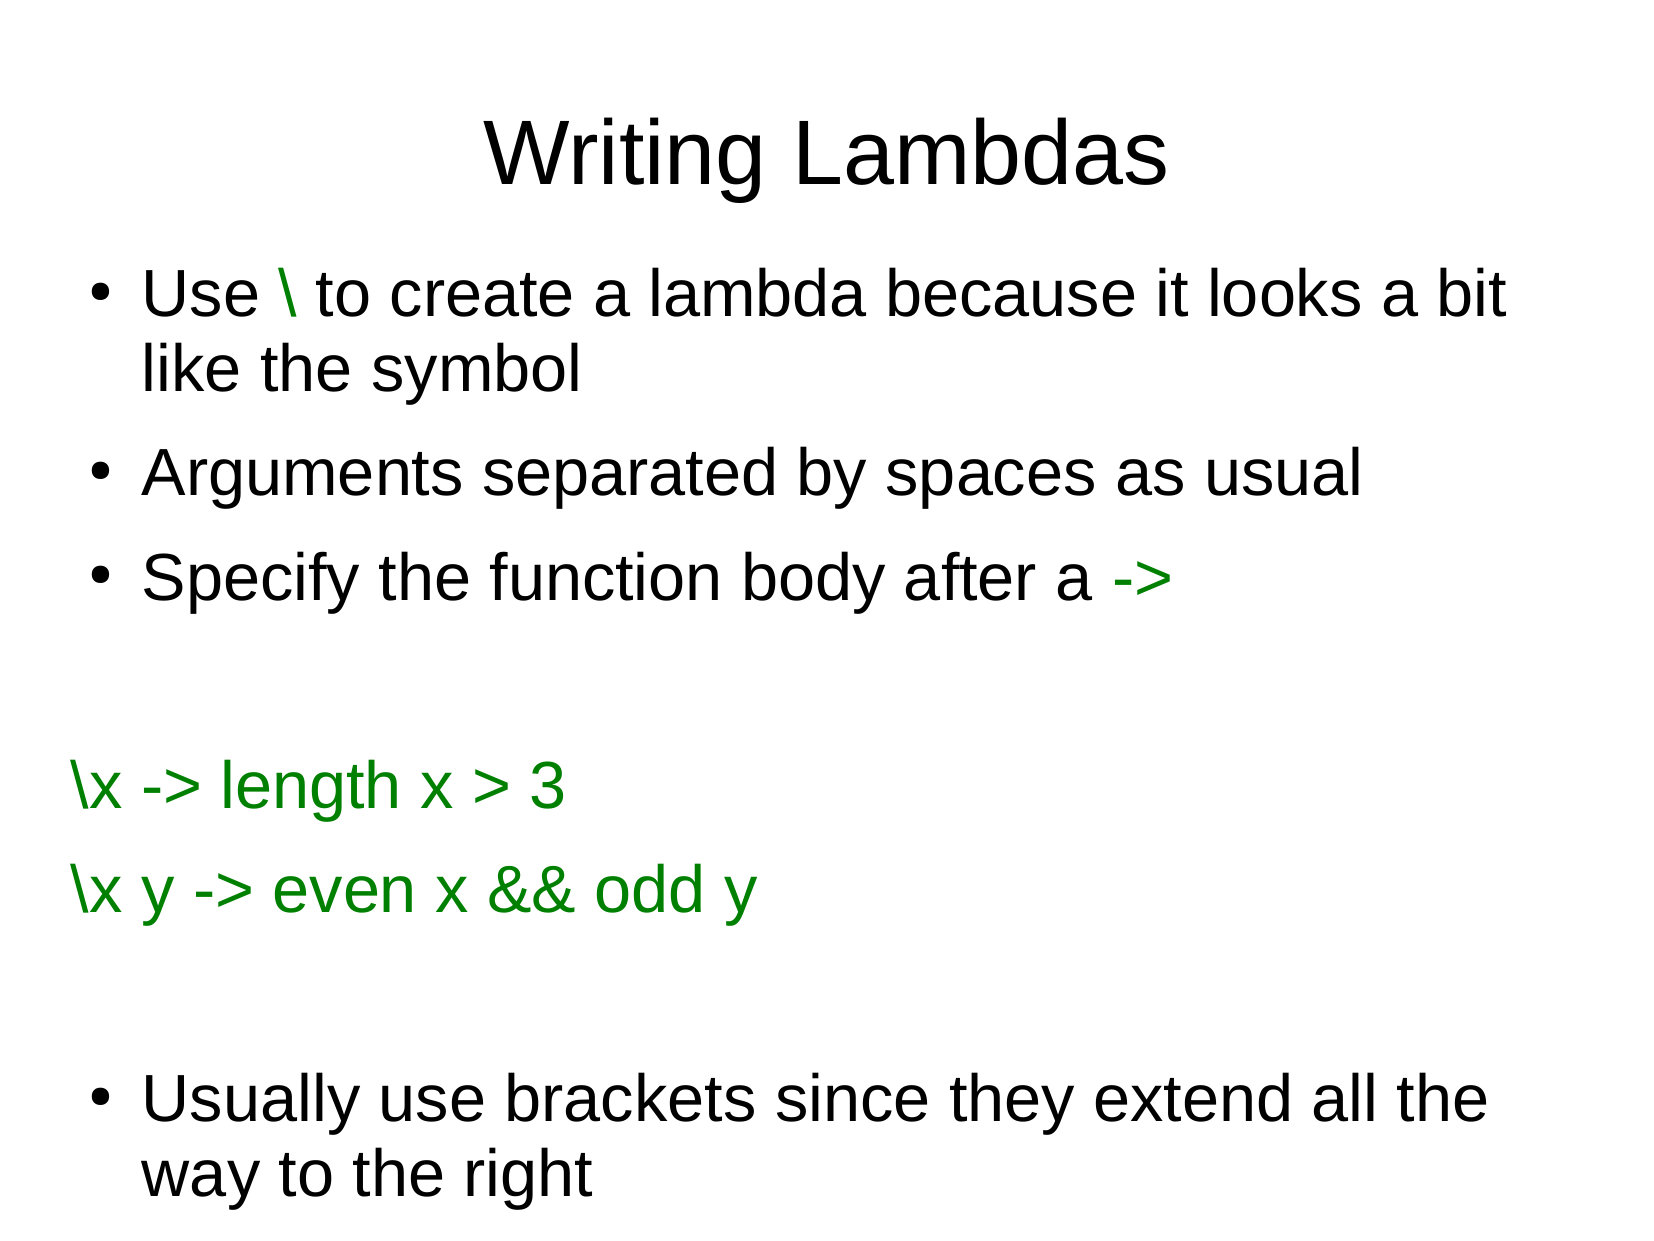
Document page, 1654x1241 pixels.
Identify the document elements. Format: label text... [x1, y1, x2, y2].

title Writing Lambdas [82, 56, 1571, 250]
list Use \ to create a lambda because it looks a bit like the symbol Arguments separated by spaces as usual Specify the function body after a -> \x -> length x > 3 \x y -> even x && odd y Usually use brackets since they extend all the way to the right [70, 256, 1560, 1211]
